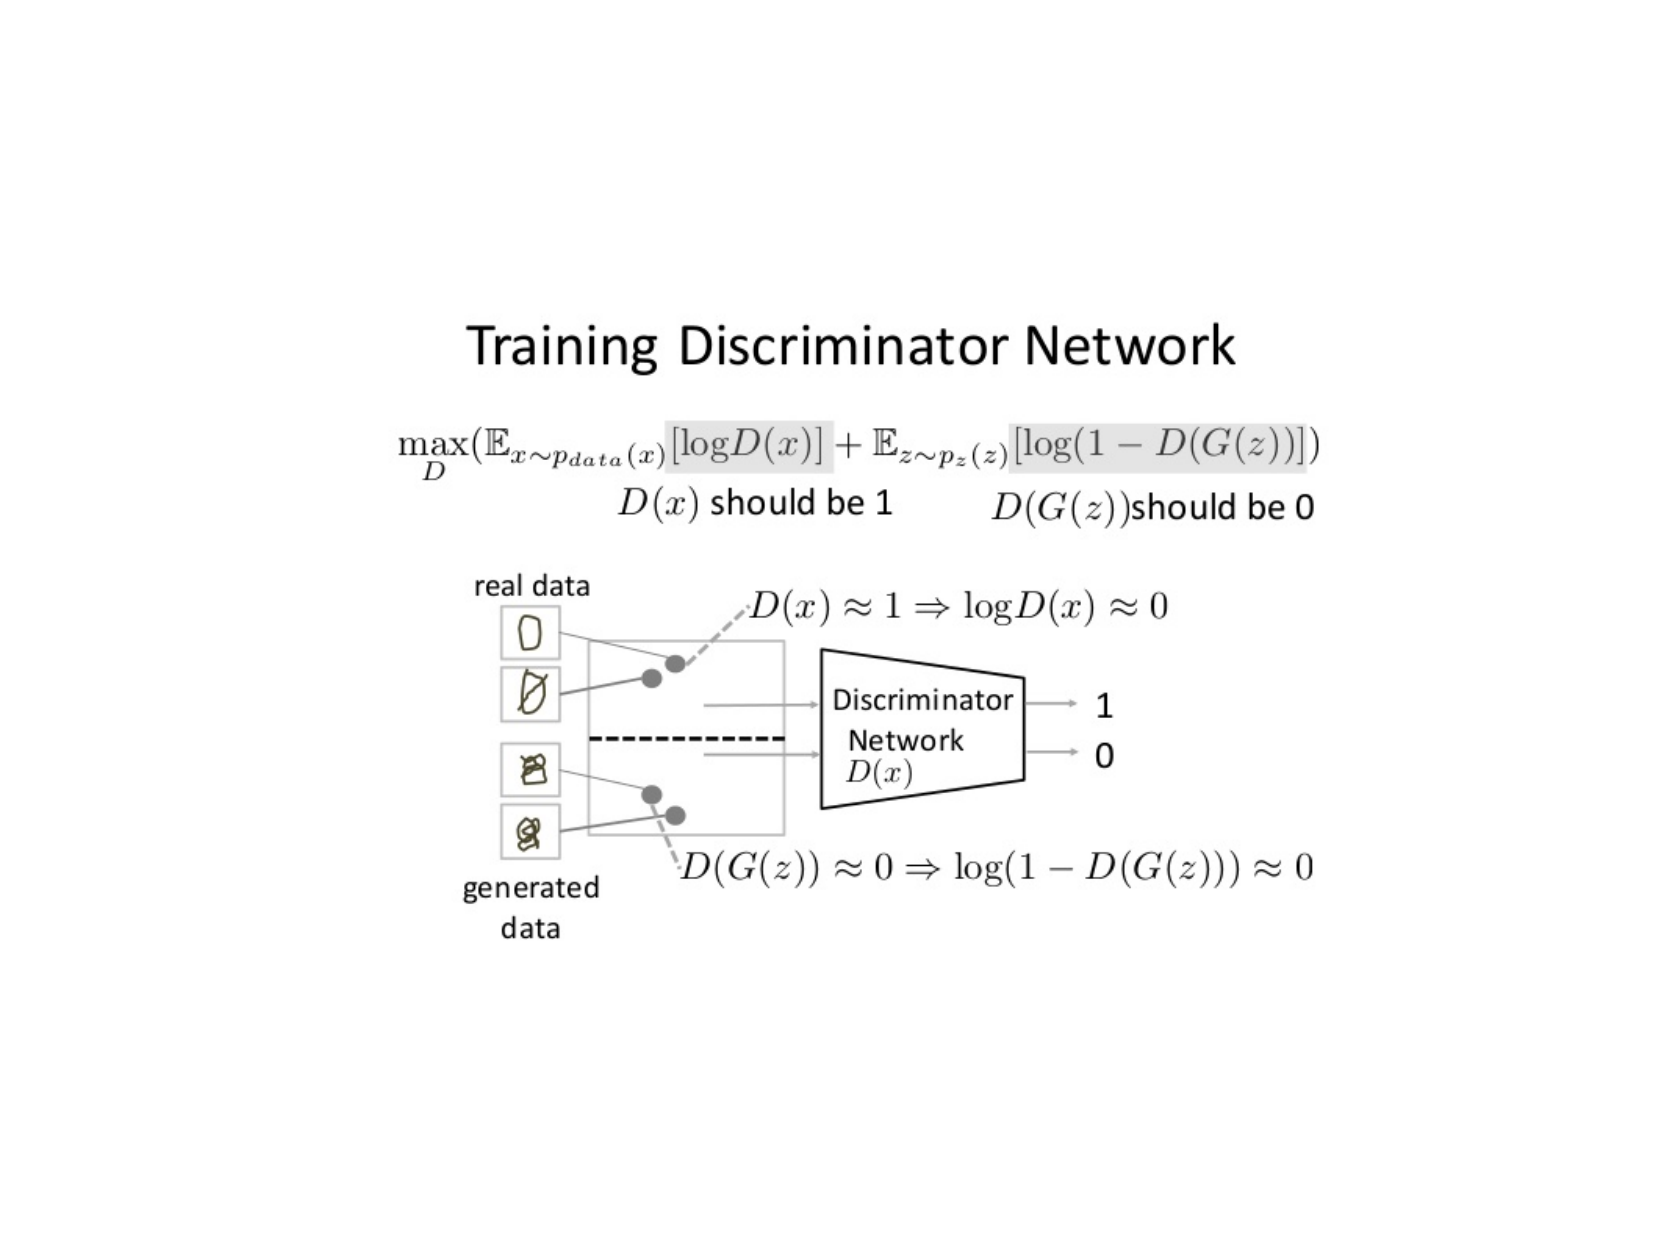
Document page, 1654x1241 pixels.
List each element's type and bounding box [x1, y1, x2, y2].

picture [352, 252, 1350, 1001]
